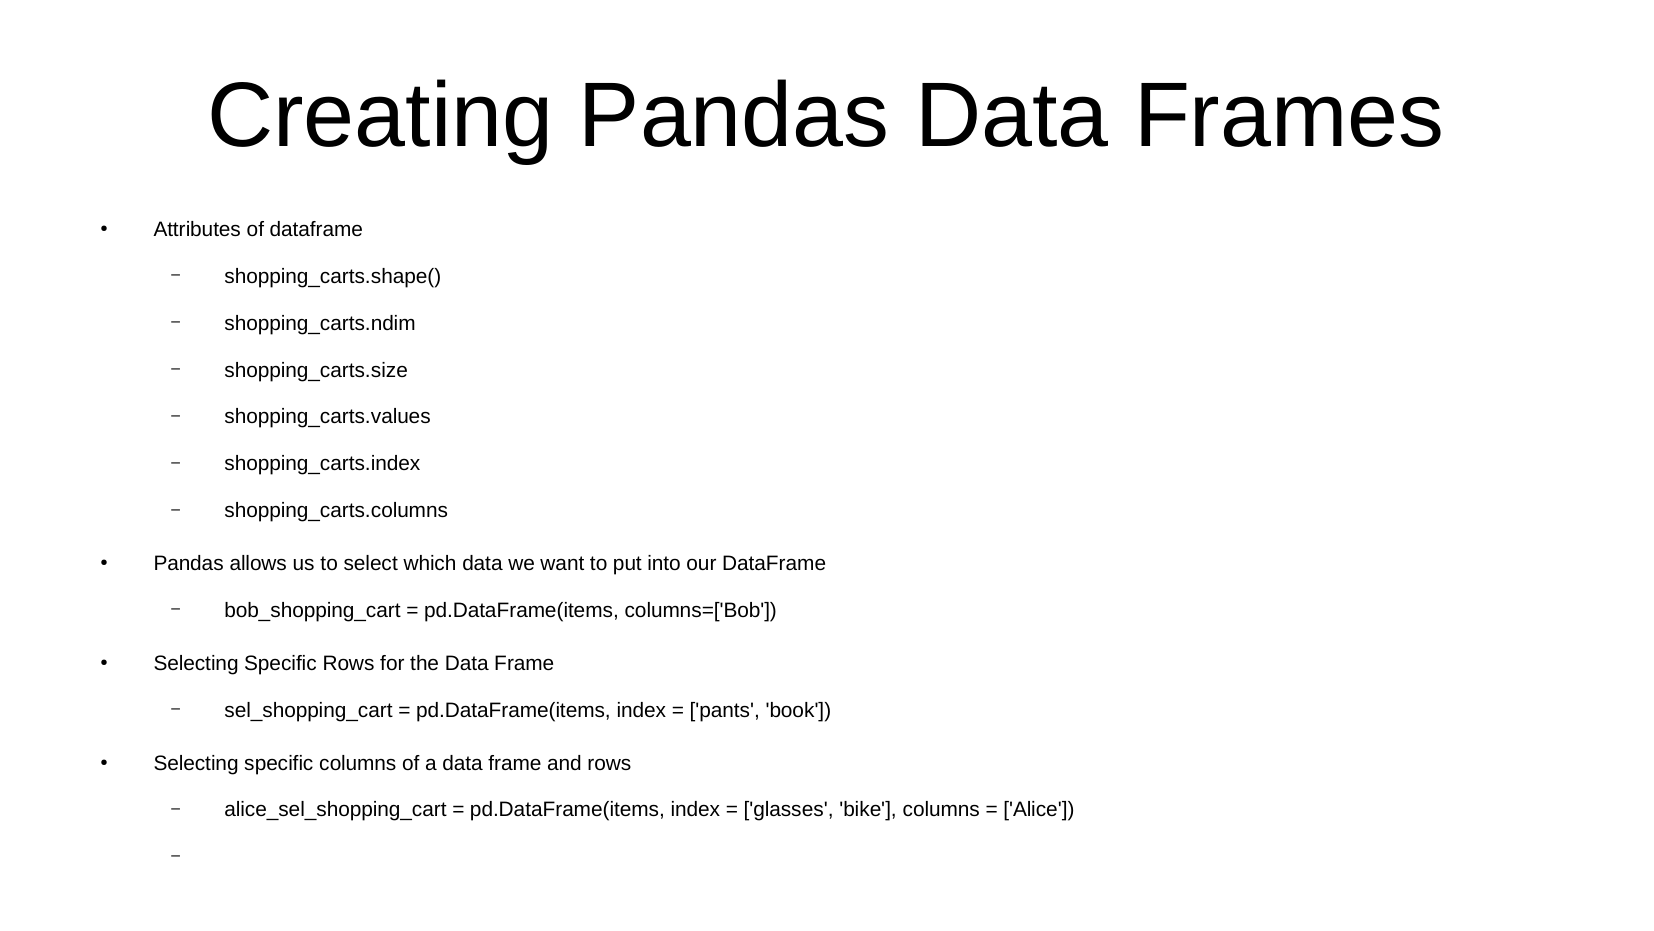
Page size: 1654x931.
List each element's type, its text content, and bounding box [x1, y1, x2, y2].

title Creating Pandas Data Frames [82, 37, 1571, 193]
list Attributes of dataframe shopping_carts.shape() shopping_carts.ndim shopping_carts.size shopping_carts.values shopping_carts.index shopping_carts.columns Pandas allows us to select which data we want to put into our DataFrame bob_shopping_cart = pd.DataFrame(items, columns=['Bob']) Selecting Specific Rows for the Data Frame sel_shopping_cart = pd.DataFrame(items, index = ['pants', 'book']) Selecting specific columns of a data frame and rows alice_sel_shopping_cart = pd.DataFrame(items, index = ['glasses', 'bike'], columns = ['Alice']) [82, 217, 1571, 901]
